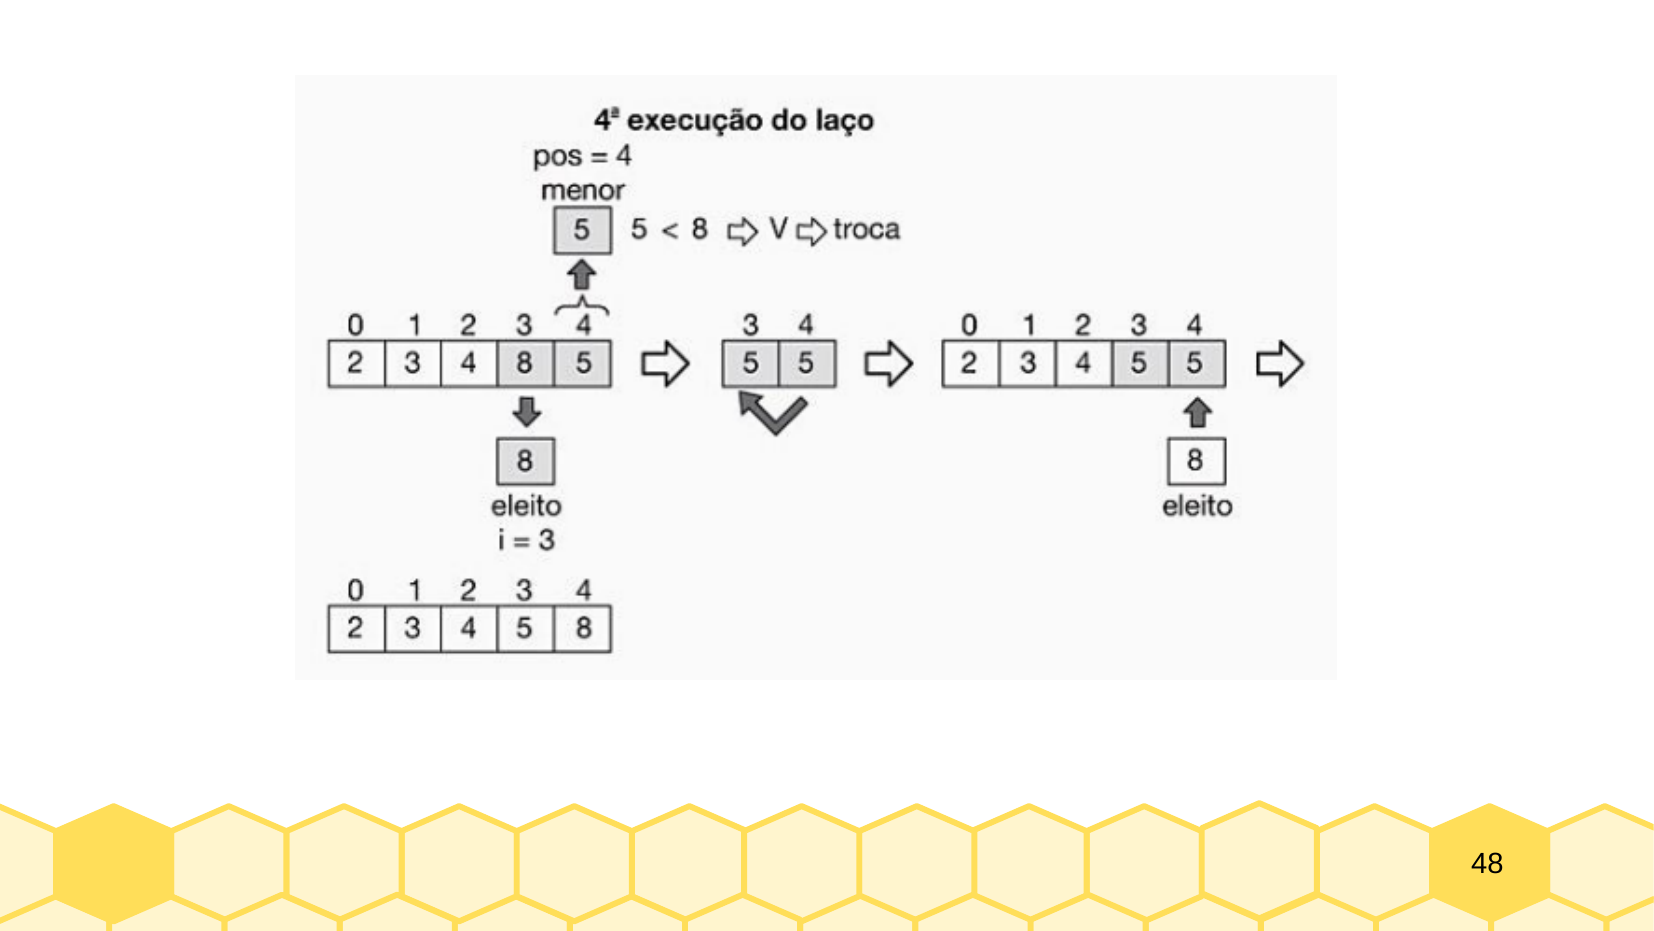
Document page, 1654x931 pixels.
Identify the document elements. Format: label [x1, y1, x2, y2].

picture [295, 75, 1337, 680]
